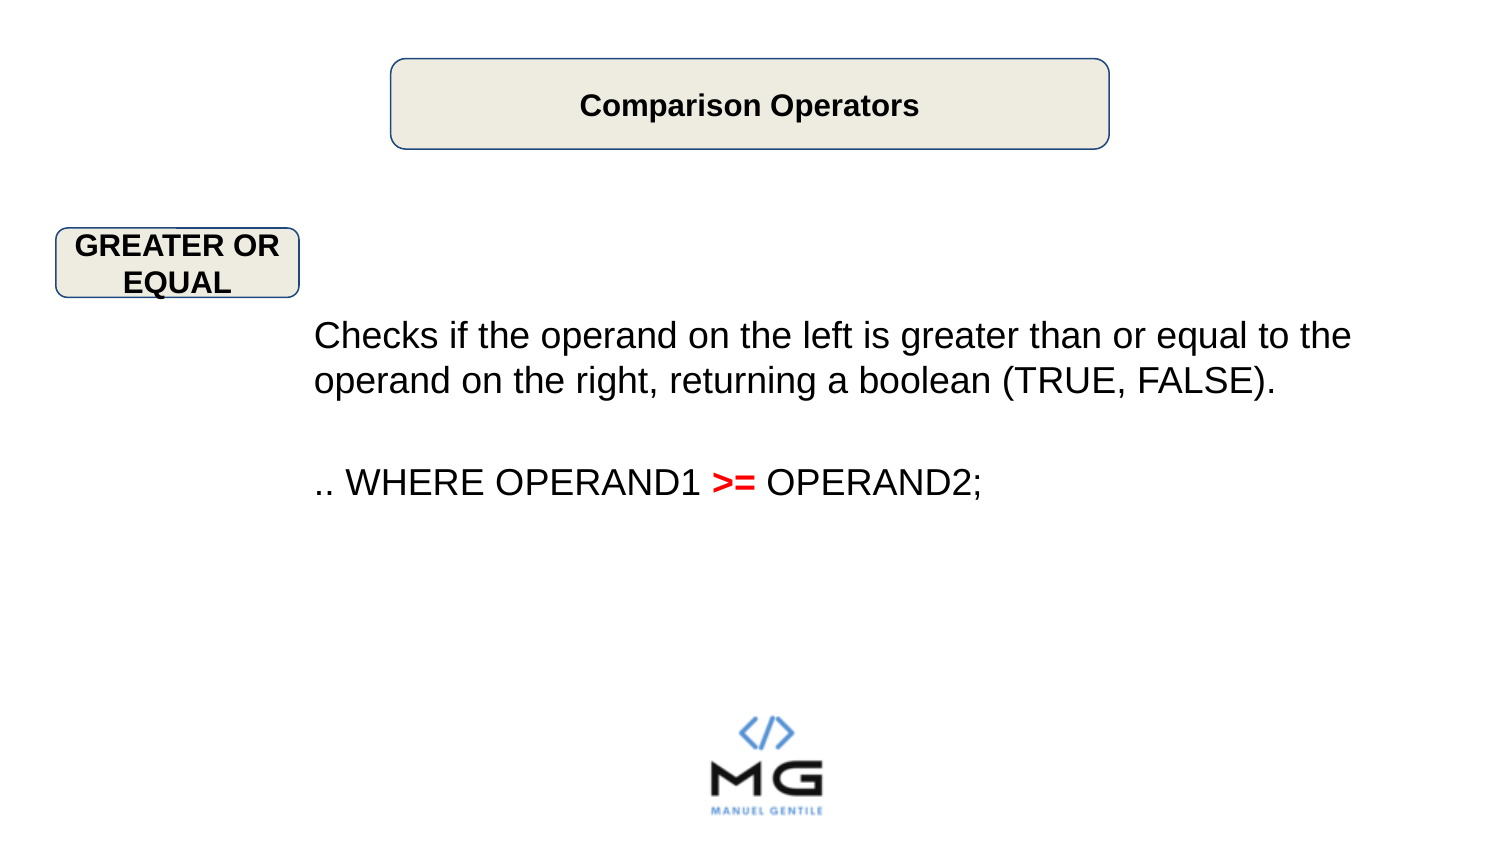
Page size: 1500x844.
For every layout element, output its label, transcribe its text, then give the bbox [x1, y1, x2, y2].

text_box Checks if the operand on the left is greater than or equal to the operand on the right, returning a boolean (TRUE, FALSE). [298, 296, 1388, 366]
picture [688, 687, 846, 844]
text_box GREATER OR EQUAL [55, 227, 299, 298]
text_box Comparison Operators [390, 58, 1110, 150]
text_box .. WHERE OPERAND1 >= OPERAND2; [298, 442, 1066, 512]
